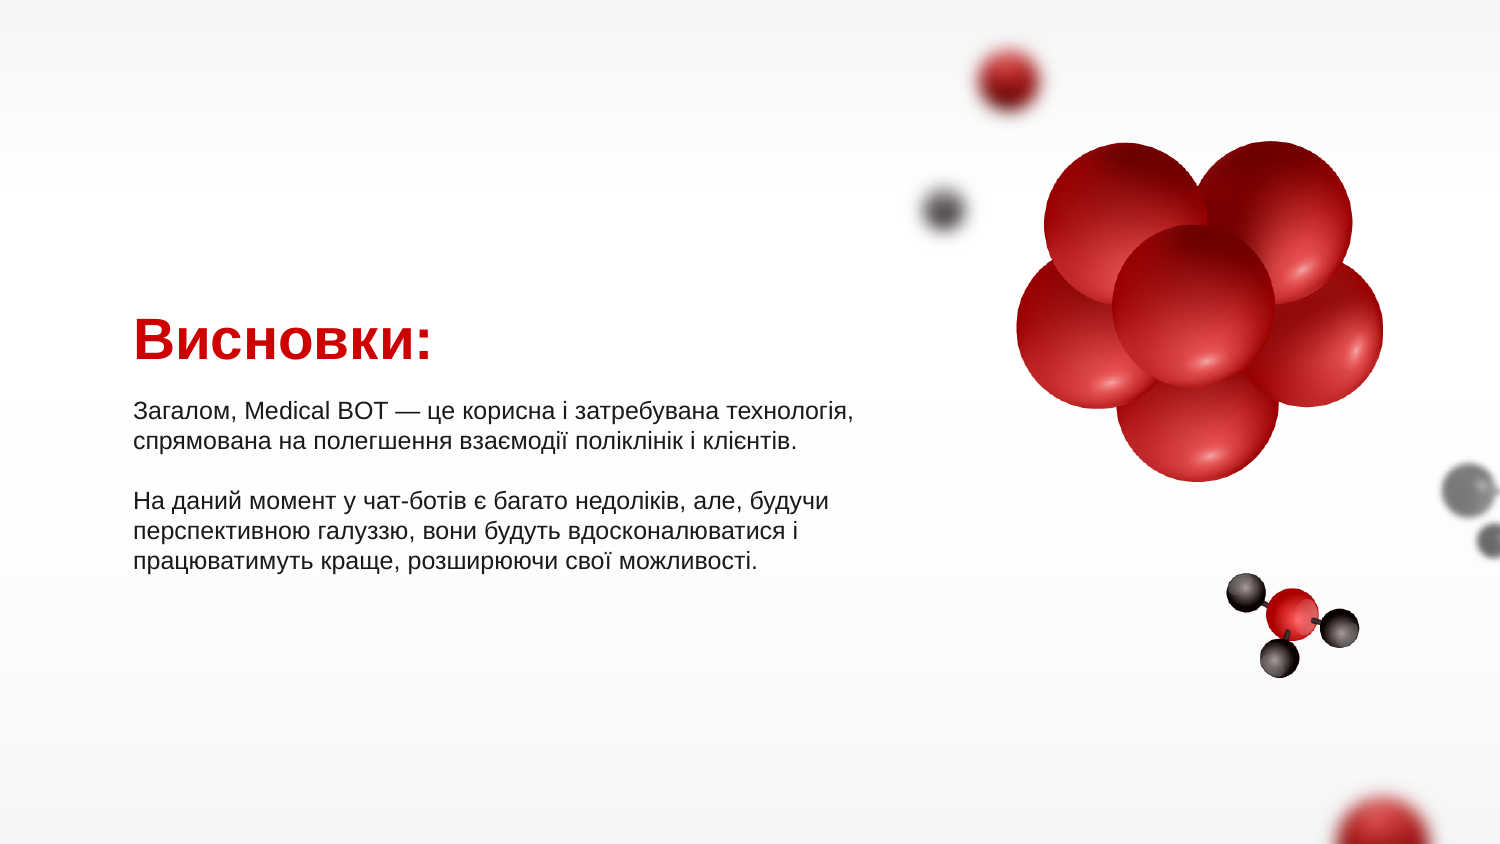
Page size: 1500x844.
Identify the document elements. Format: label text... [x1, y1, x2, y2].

title Висновки: [118, 49, 709, 387]
picture [0, 0, 1500, 844]
subtitle Загалом, Medical BOT — це корисна і затребувана технологія, спрямована на полегшення взаємодії поліклінік і клієнтів. На даний момент у чат-ботів є багато недоліків, але, будучи перспективною галуззю, вони будуть вдосконалюватися і працюватимуть краще, розширюючи свої можливості. [118, 379, 945, 709]
